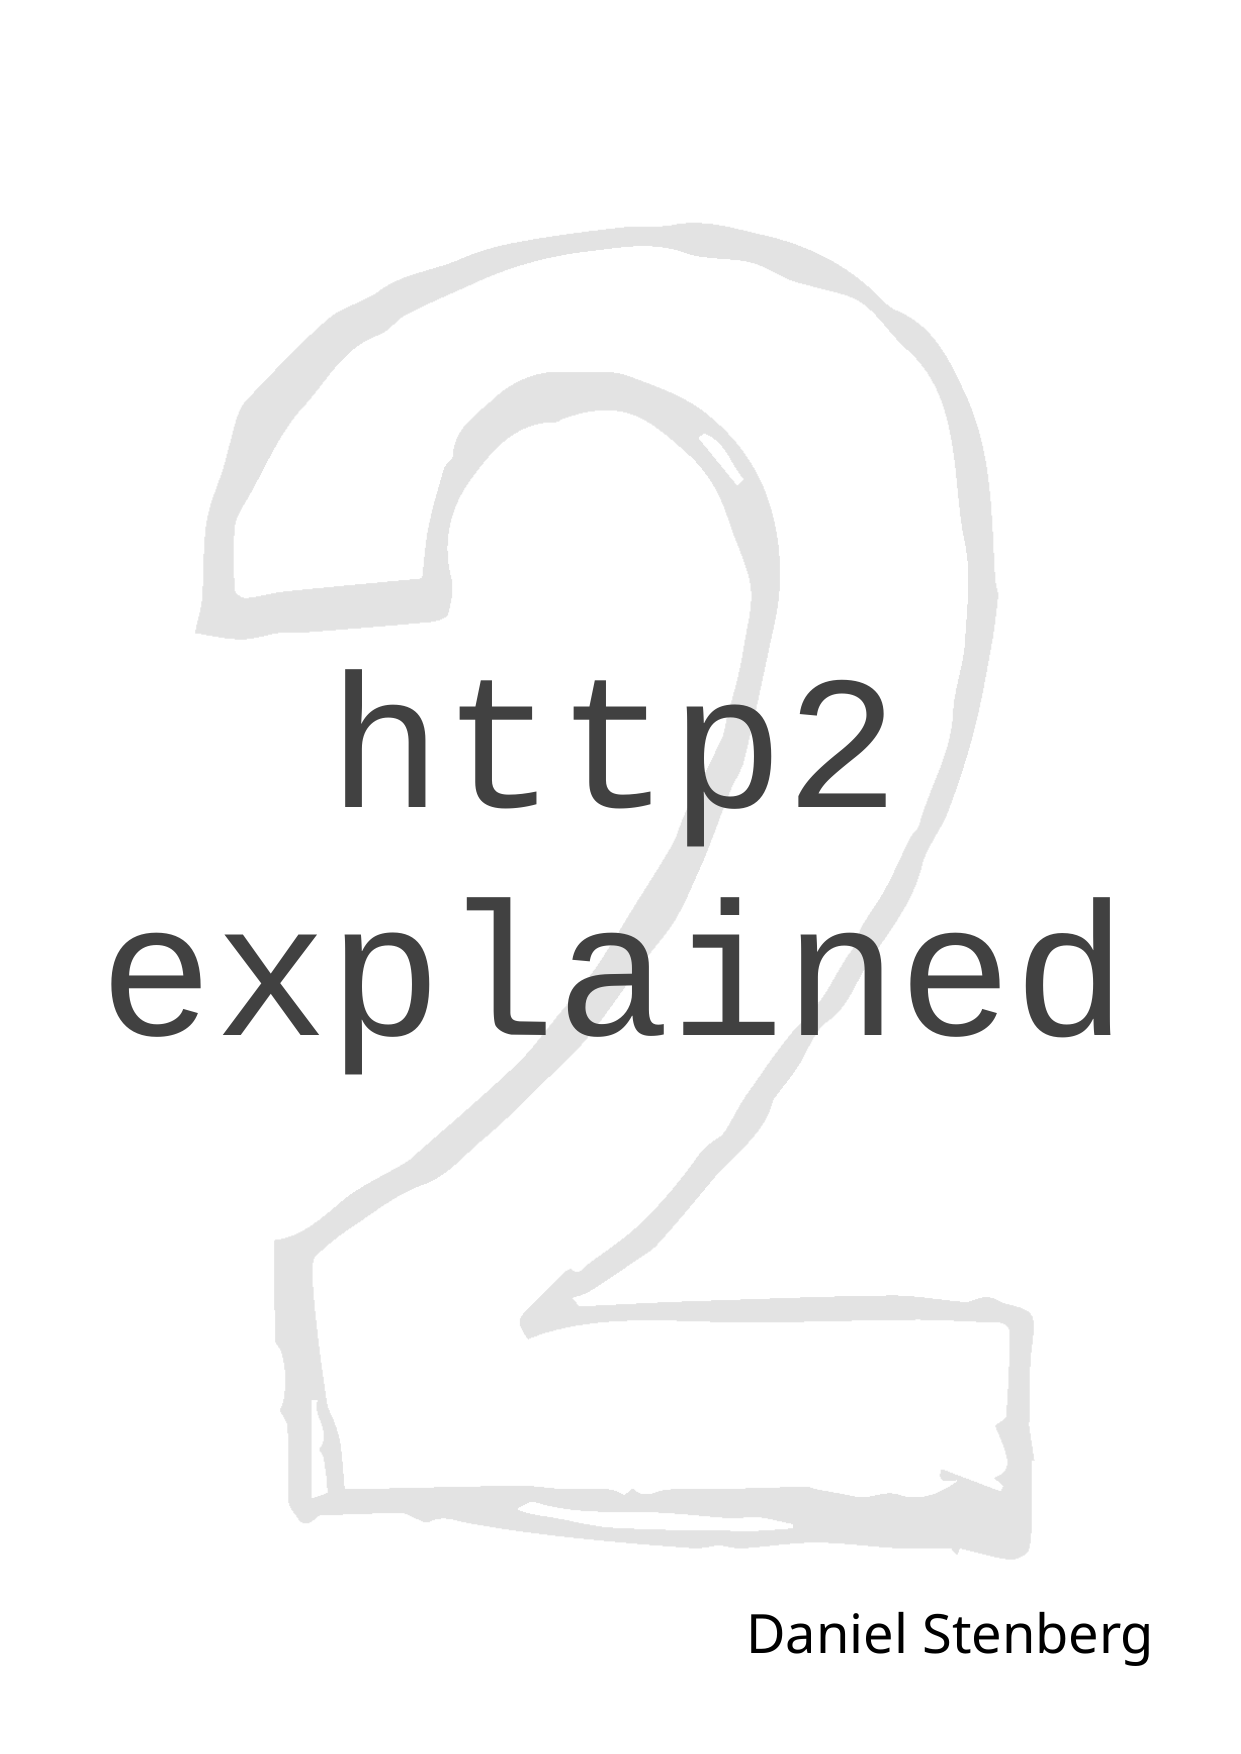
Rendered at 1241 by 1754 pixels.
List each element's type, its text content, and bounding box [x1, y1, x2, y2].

picture [175, 1145, 1053, 1602]
picture [175, 152, 1053, 609]
text_box Daniel Stenberg [731, 1588, 1170, 1692]
text_box http2 explained [58, 609, 1170, 1145]
